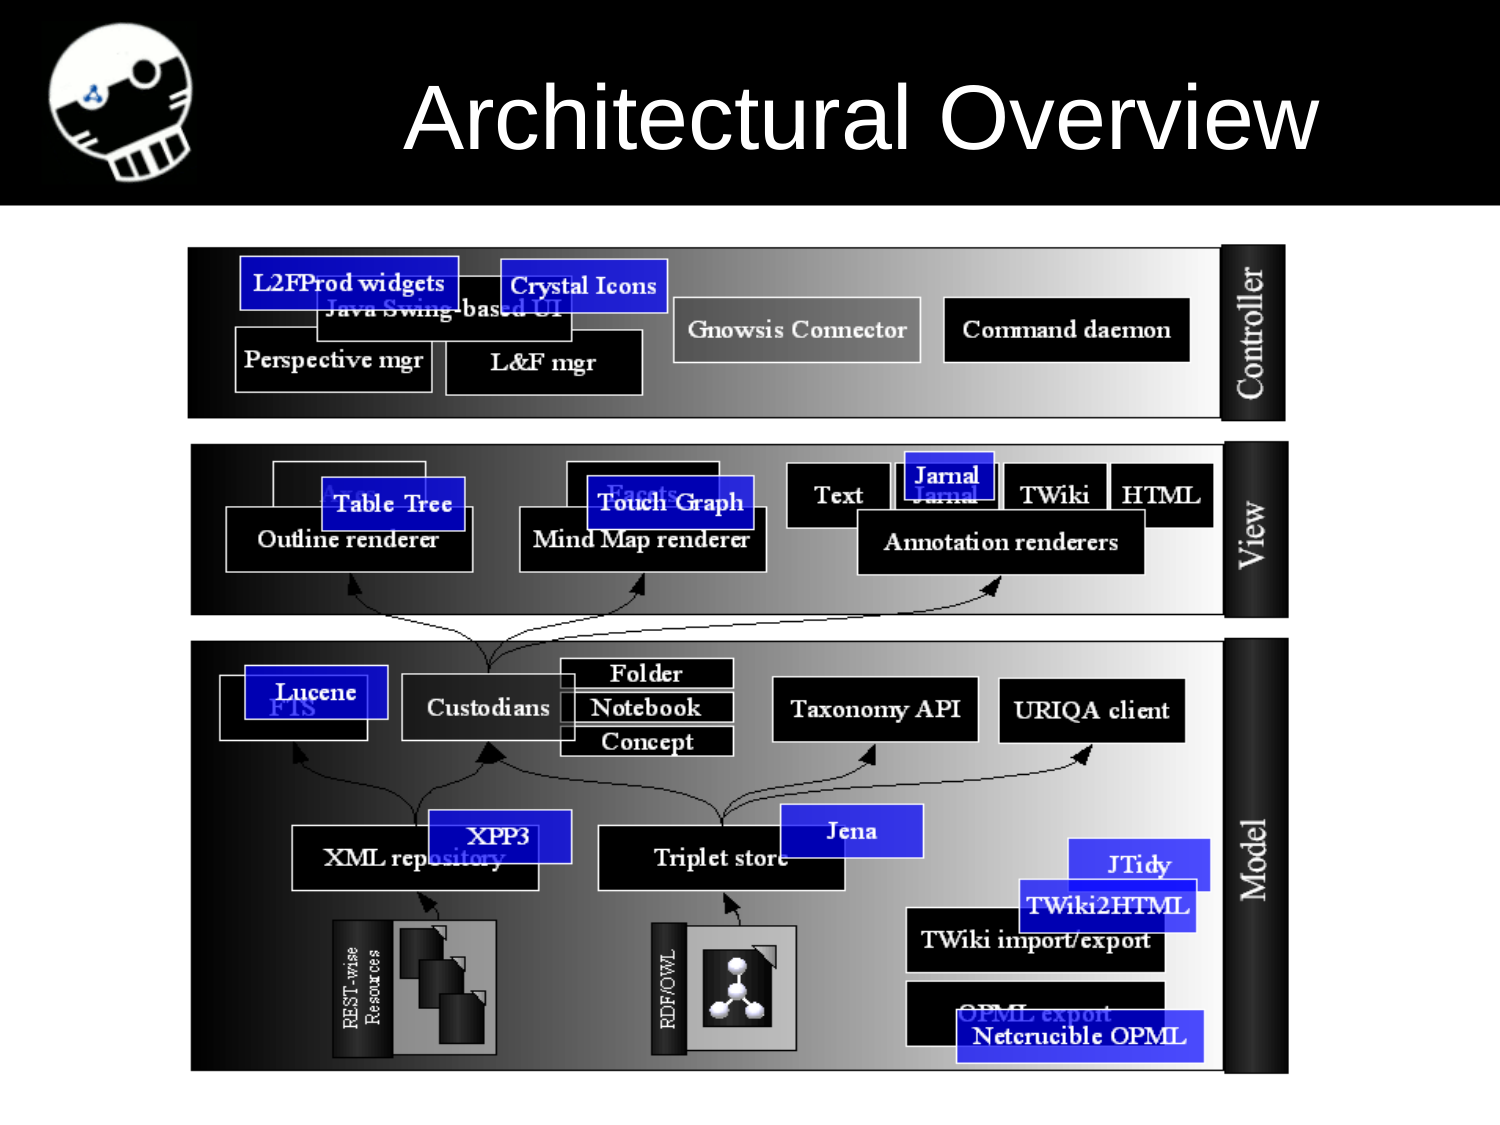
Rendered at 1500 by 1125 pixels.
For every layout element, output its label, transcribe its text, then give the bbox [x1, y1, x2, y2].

title Architectural Overview [225, 0, 1500, 236]
picture [0, 0, 1500, 1125]
